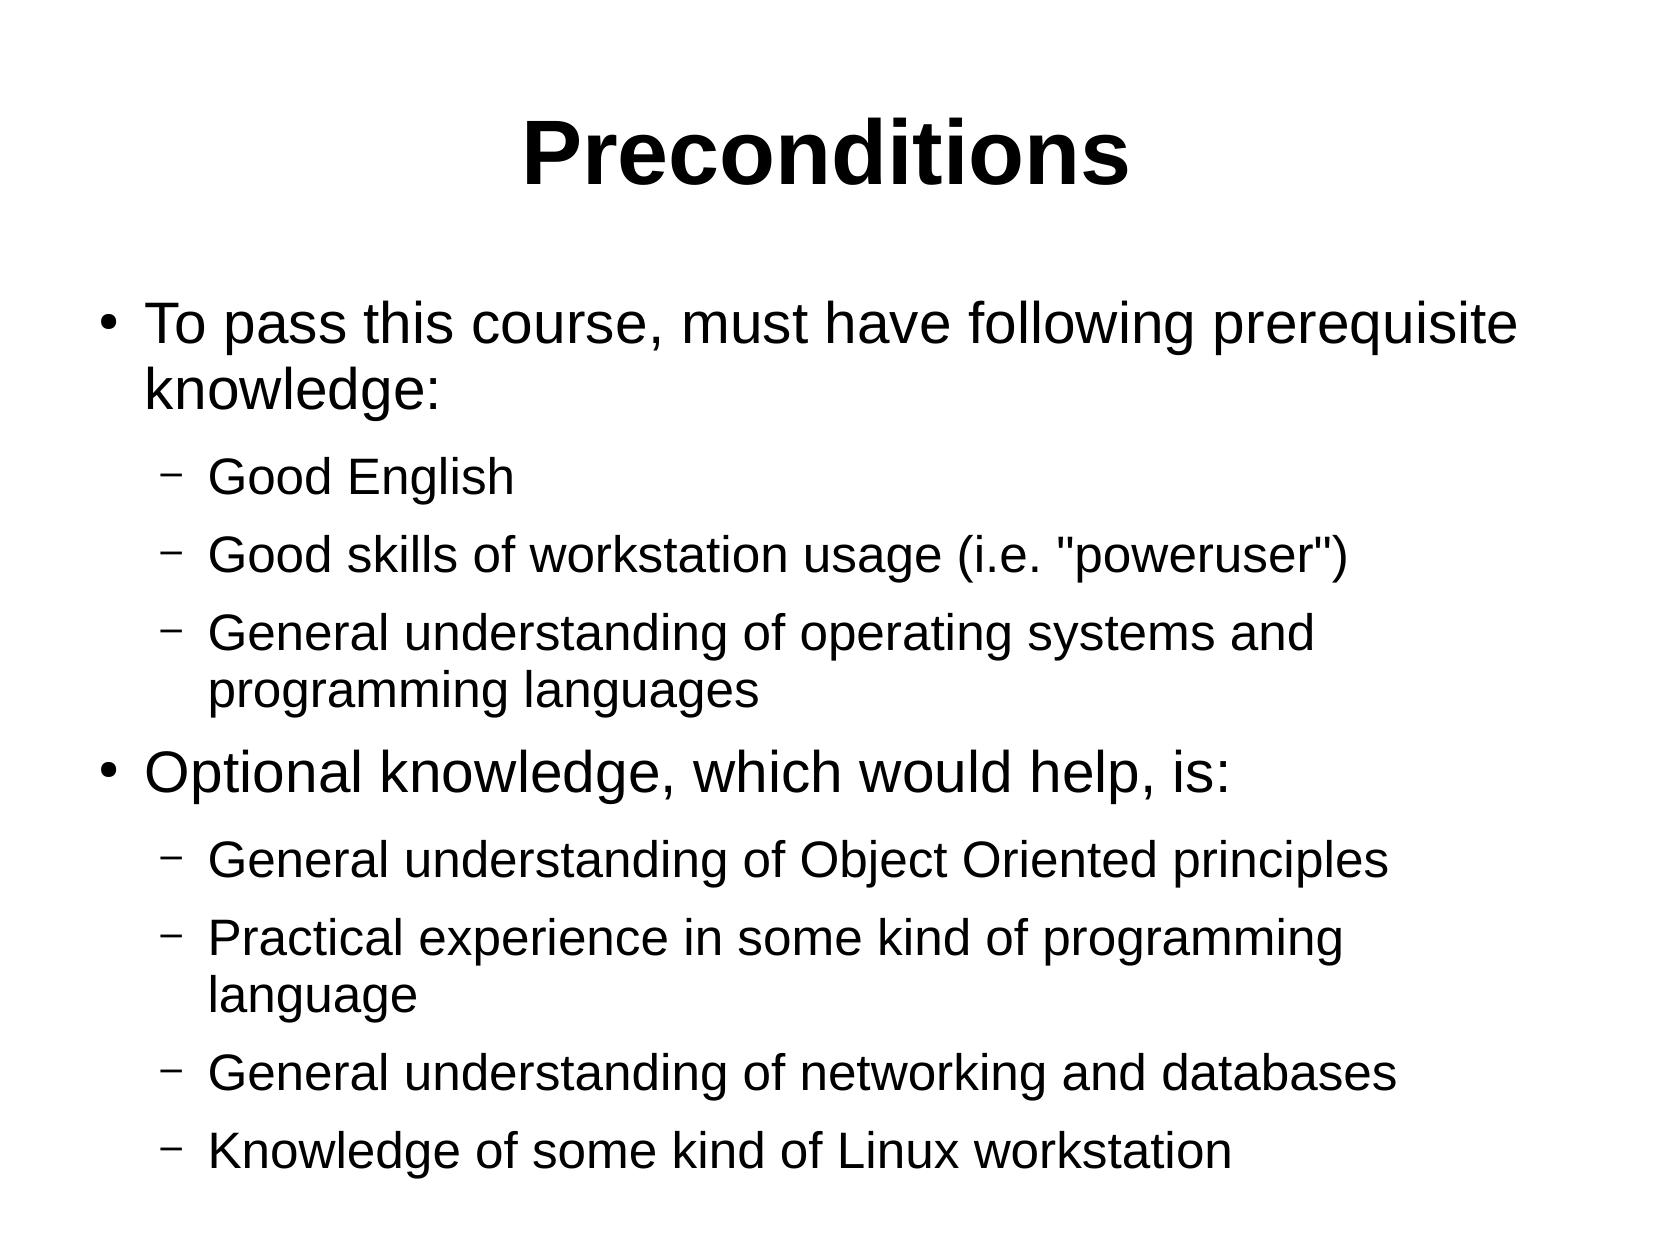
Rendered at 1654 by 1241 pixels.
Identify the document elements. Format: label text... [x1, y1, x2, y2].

title Preconditions [82, 49, 1571, 257]
list To pass this course, must have following prerequisite knowledge: Good English Good skills of workstation usage (i.e. "poweruser") General understanding of operating systems and programming languages Optional knowledge, which would help, is: General understanding of Object Oriented principles Practical experience in some kind of programming language General understanding of networking and databases Knowledge of some kind of Linux workstation [82, 290, 1538, 1186]
